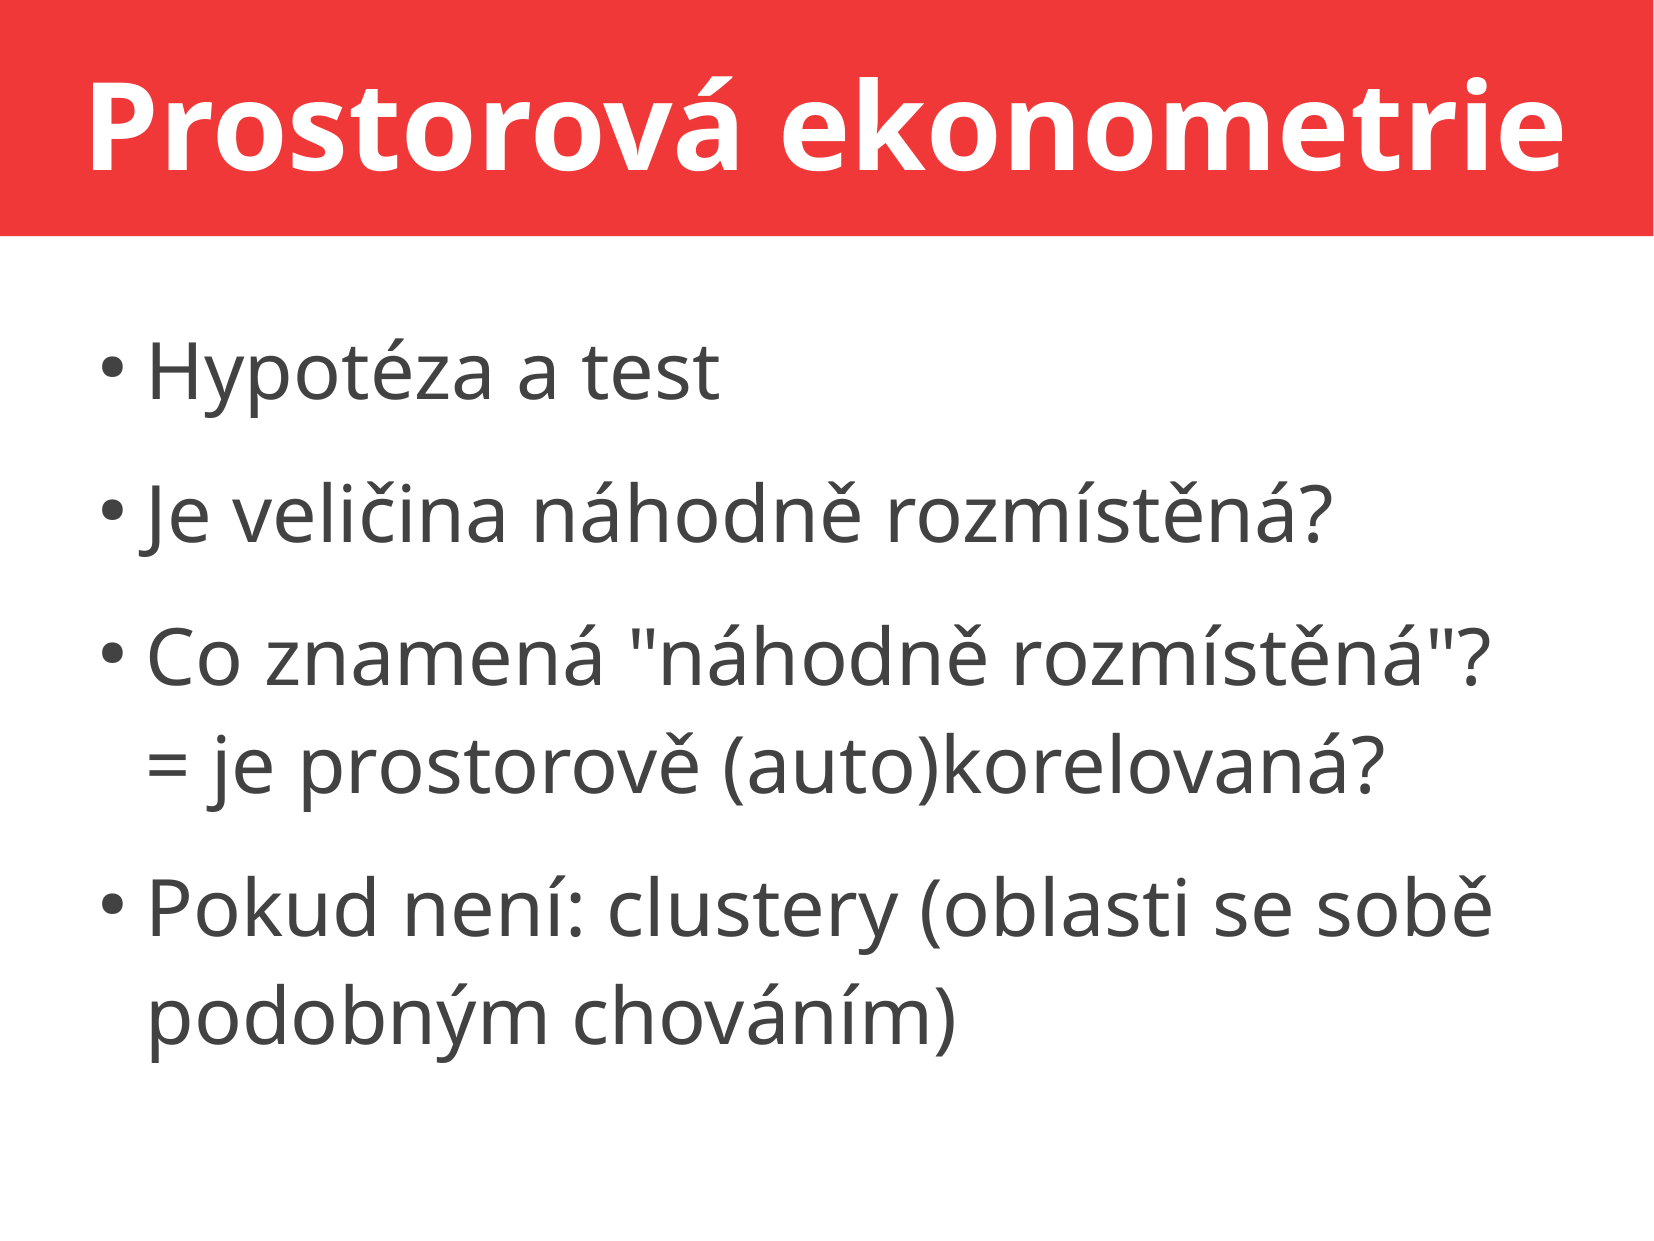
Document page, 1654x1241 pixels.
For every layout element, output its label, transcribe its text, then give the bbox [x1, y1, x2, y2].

list Hypotéza a test Je veličina náhodně rozmístěná? Co znamená "náhodně rozmístěná"? = je prostorově (auto)korelovaná? Pokud není: clustery (oblasti se sobě podobným chováním) [82, 314, 1563, 1080]
title Prostorová ekonometrie [82, 19, 1571, 227]
